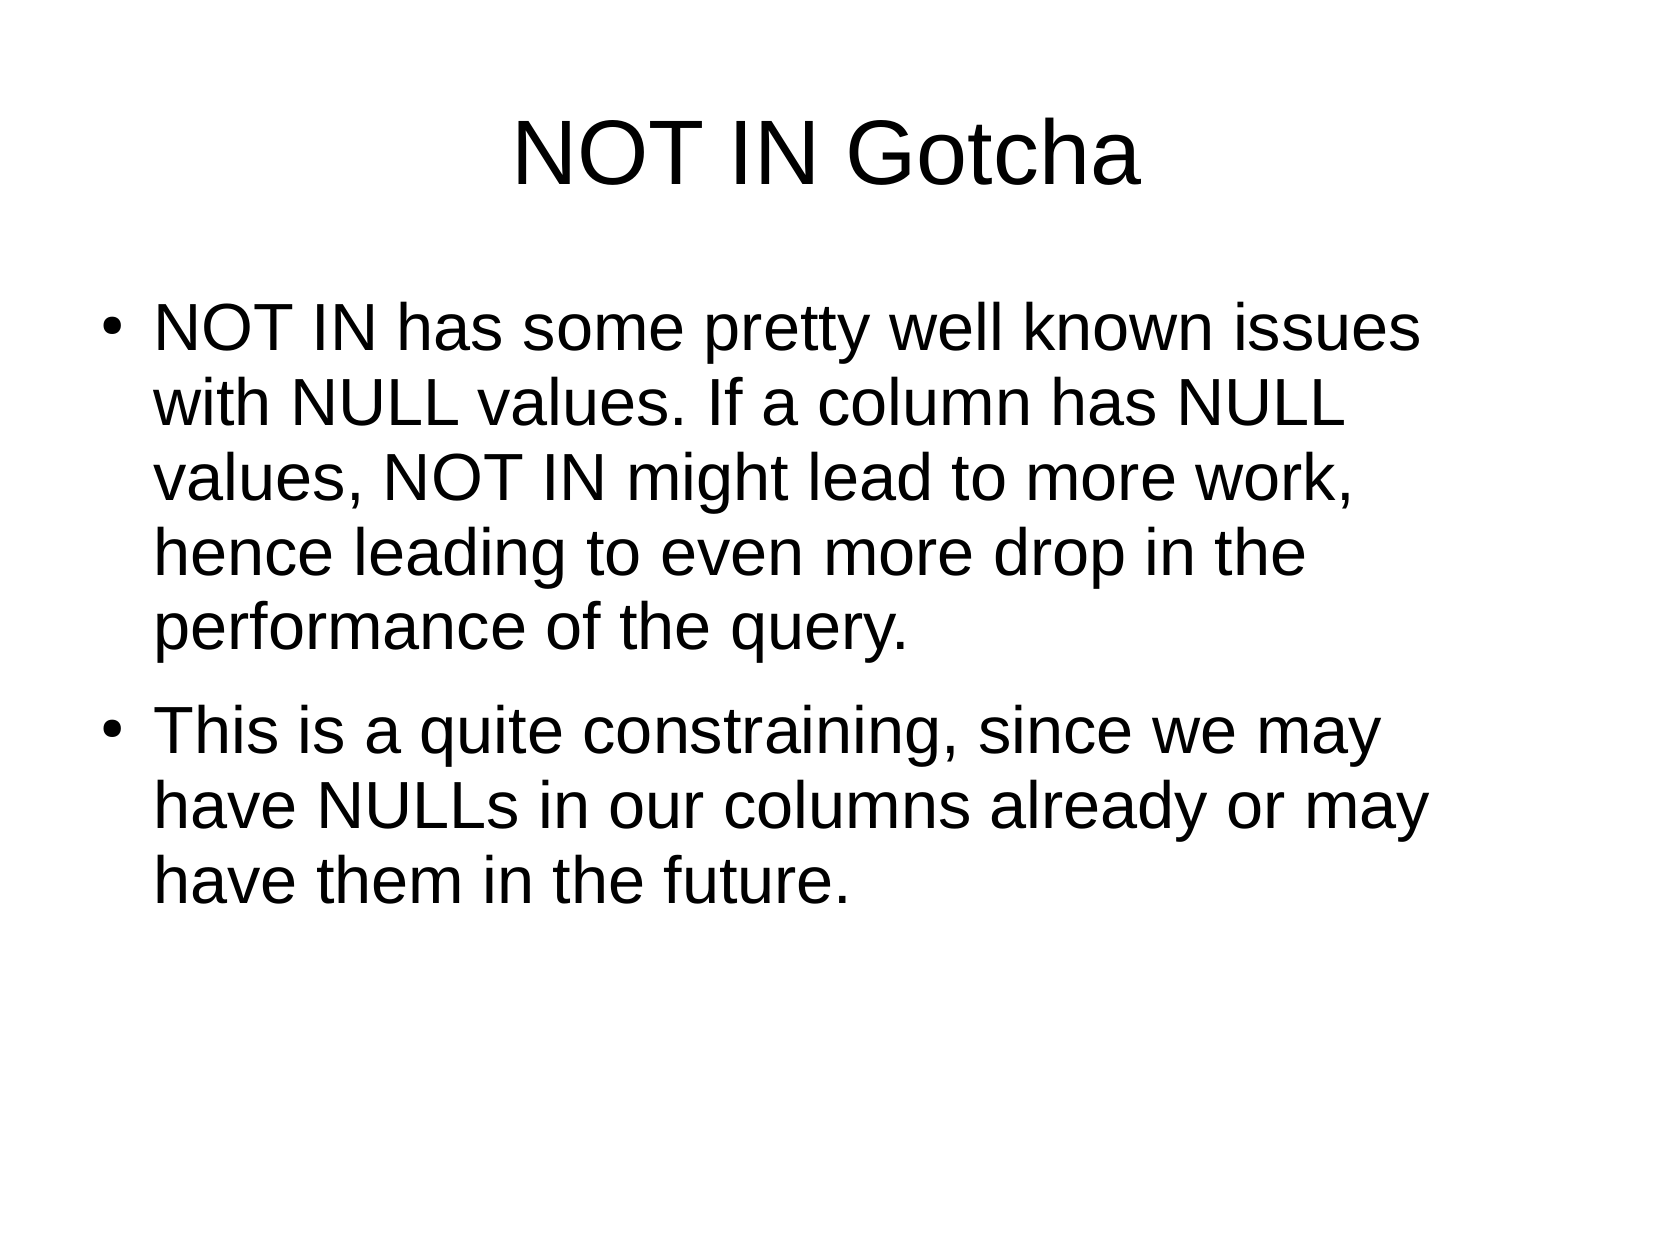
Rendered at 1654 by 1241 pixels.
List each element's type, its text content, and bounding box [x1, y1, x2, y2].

list NOT IN has some pretty well known issues with NULL values. If a column has NULL values, NOT IN might lead to more work, hence leading to even more drop in the performance of the query. This is a quite constraining, since we may have NULLs in our columns already or may have them in the future. [82, 290, 1538, 1010]
title NOT IN Gotcha [82, 49, 1571, 257]
